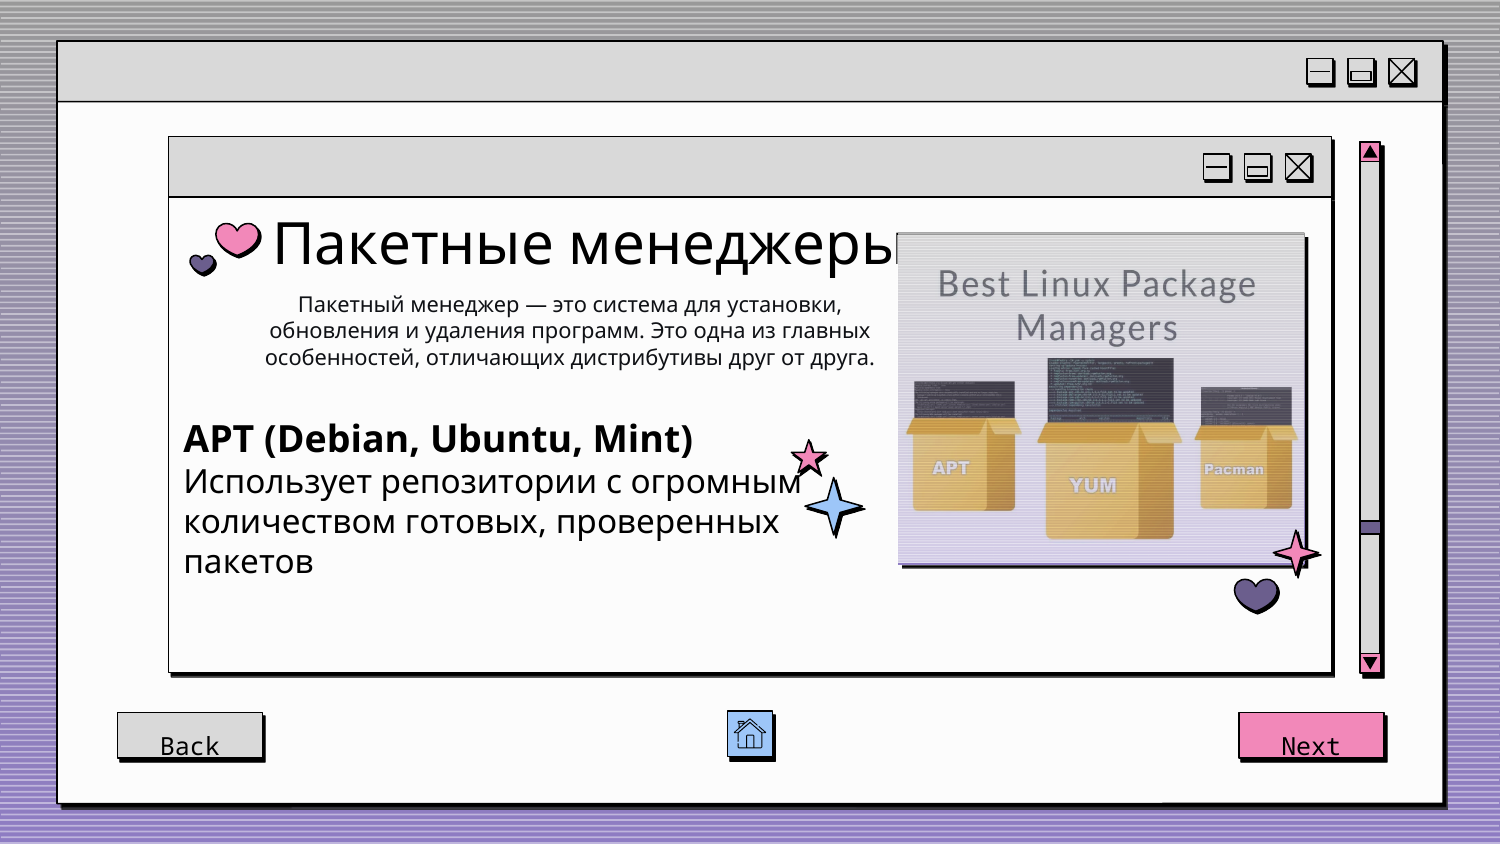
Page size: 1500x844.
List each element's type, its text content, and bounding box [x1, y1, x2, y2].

text_box APT (Debian, Ubuntu, Mint) Использует репозитории с огромным количеством готовых, проверенных пакетов [168, 407, 861, 673]
subtitle Back [129, 714, 251, 753]
subtitle Next [1250, 714, 1373, 753]
text_box [1360, 142, 1380, 673]
text_box [117, 712, 263, 758]
text_box [727, 711, 773, 757]
picture [897, 235, 1304, 563]
text_box [168, 136, 1332, 673]
subtitle Пакетный менеджер — это система для установки, обновления и удаления программ. Это одна из главных особенностей, отличающих дистрибутивы друг от друга. [242, 275, 897, 332]
title Пакетные менеджеры [218, 159, 961, 324]
text_box [1238, 712, 1384, 758]
